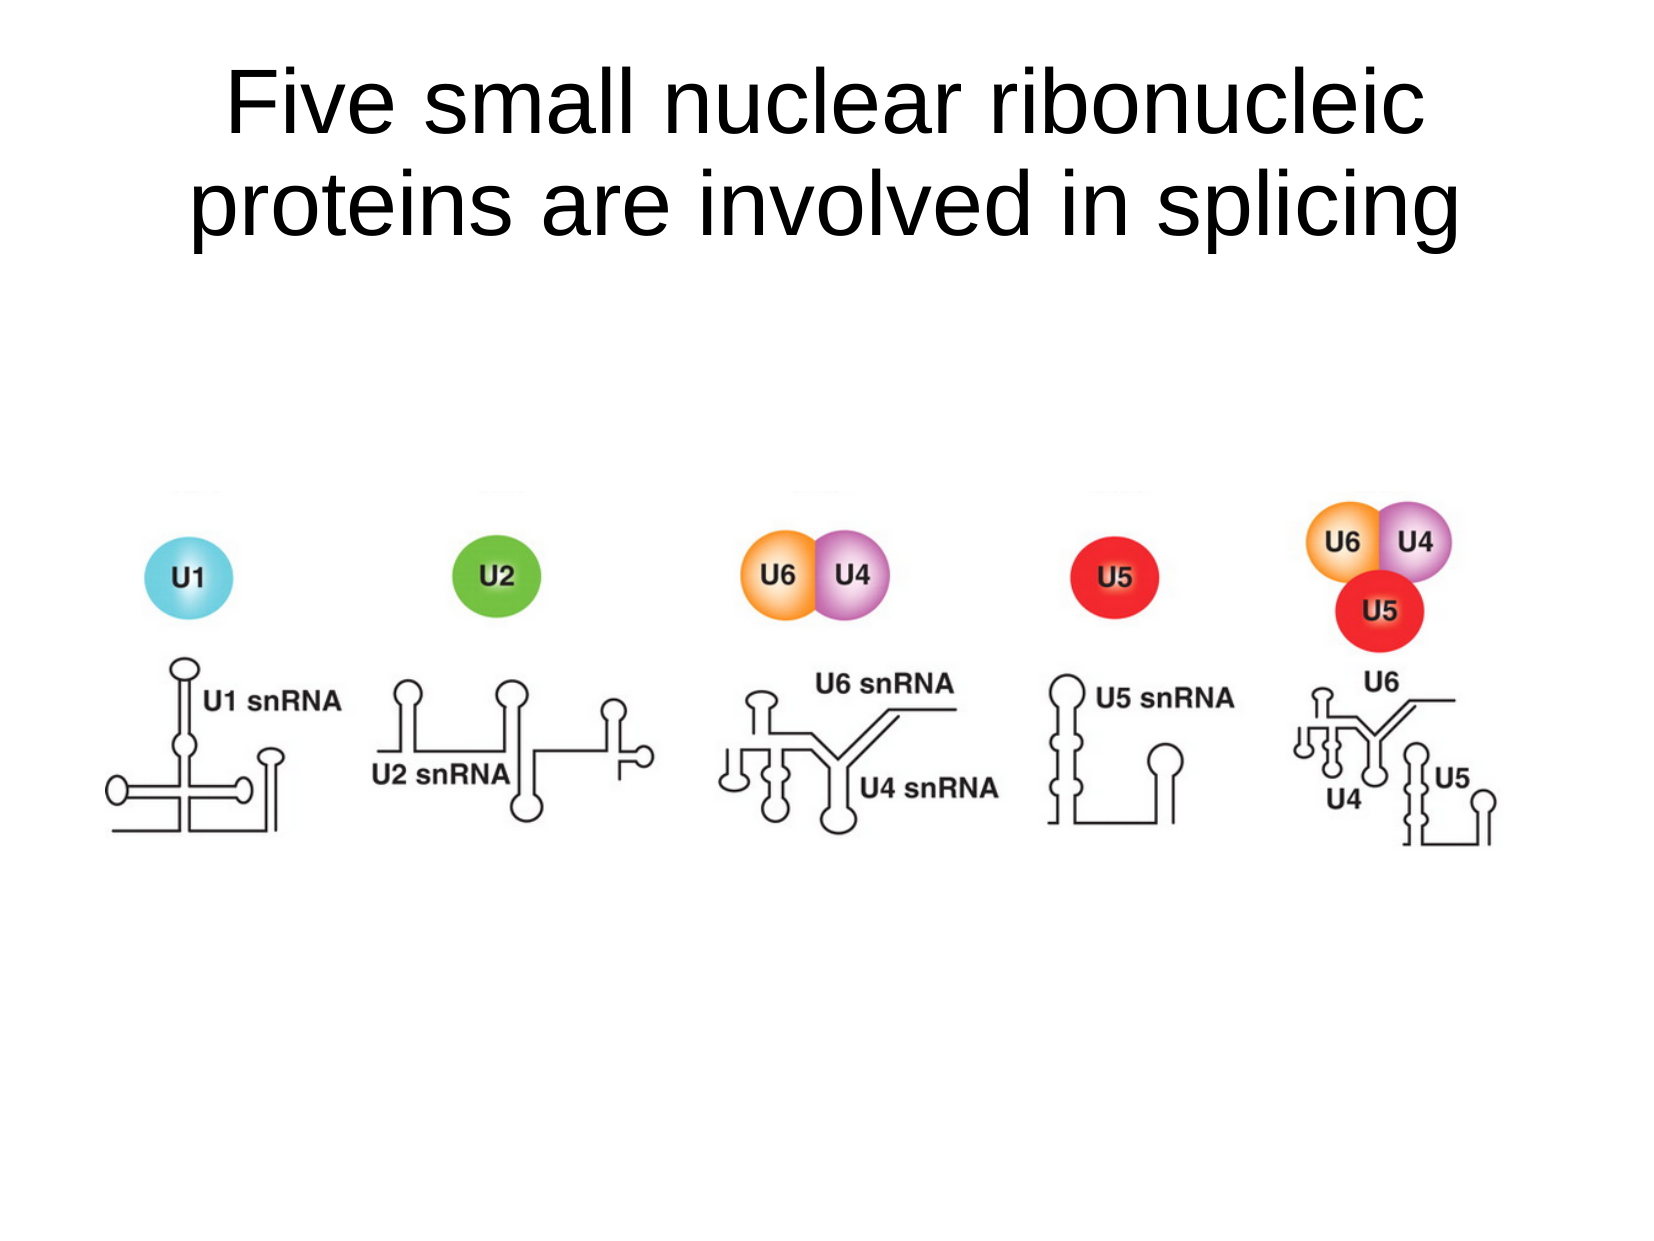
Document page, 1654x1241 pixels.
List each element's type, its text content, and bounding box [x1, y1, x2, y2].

title Five small nuclear ribonucleic proteins are involved in splicing [82, 49, 1571, 257]
picture [105, 491, 1561, 871]
